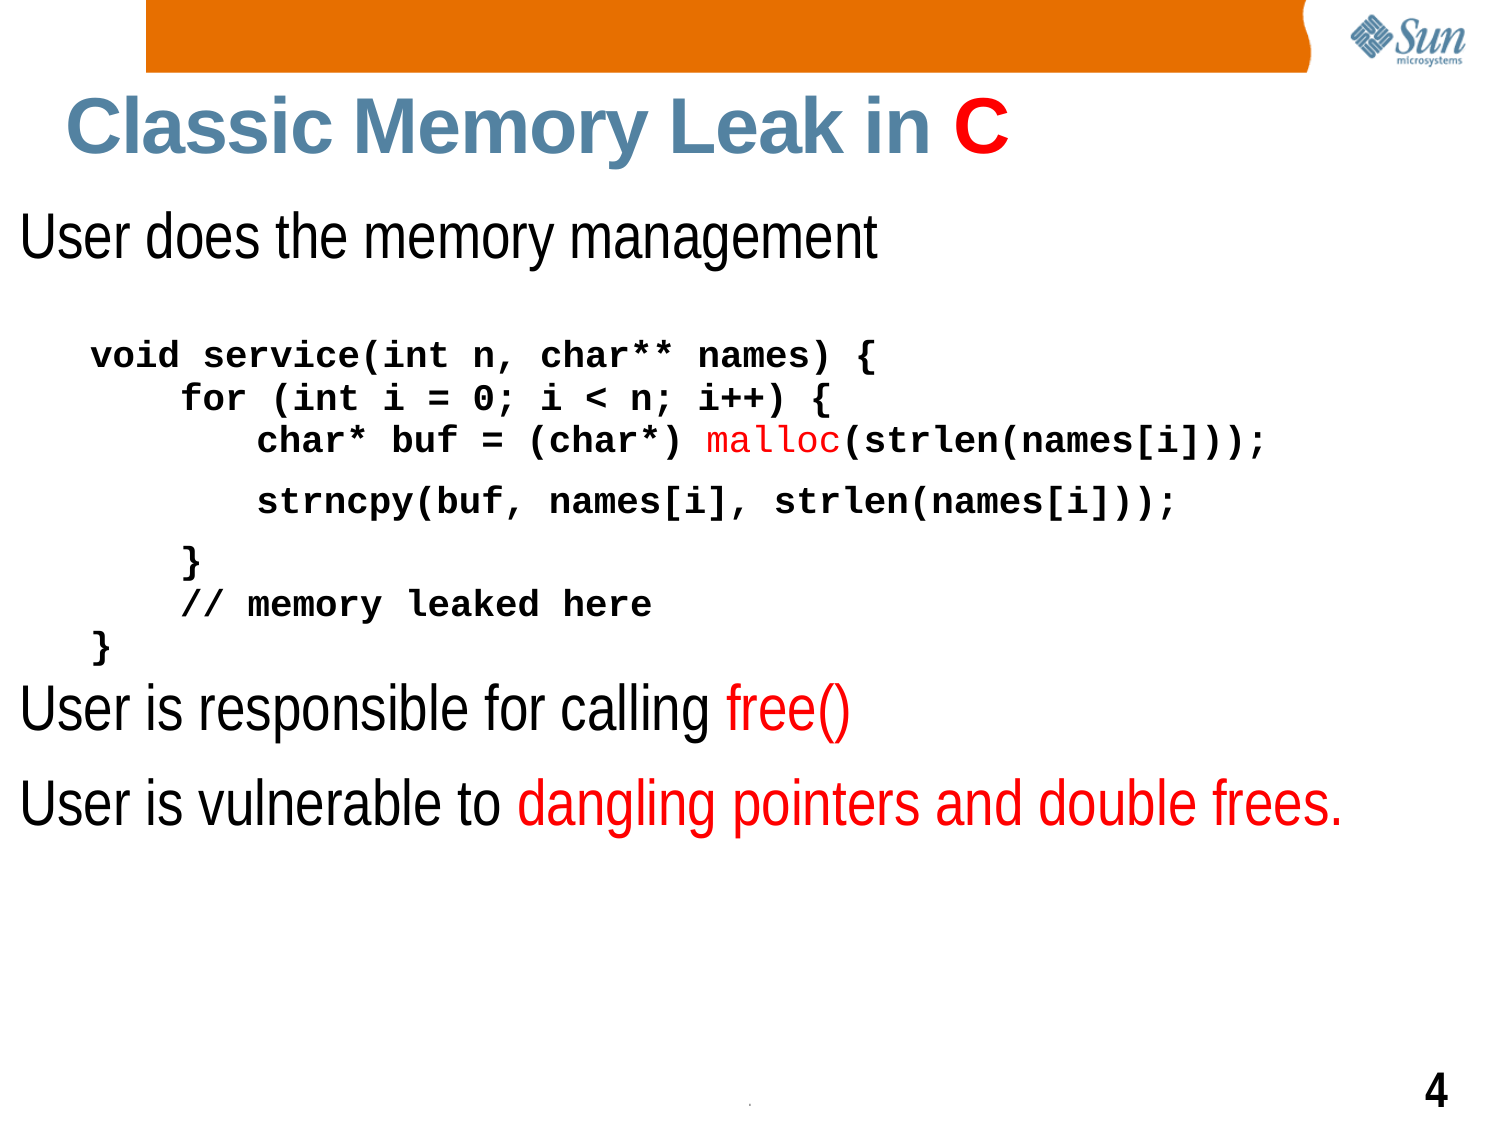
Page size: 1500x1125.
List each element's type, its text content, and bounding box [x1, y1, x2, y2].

list User does the memory management void service(int n, char** names) { for (int i = 0; i < n; i++) { char* buf = (char*) malloc(strlen(names[i])); strncpy(buf, names[i], strlen(names[i])); } // memory leaked here } User is responsible for calling free() User is vulnerable to dangling pointers and double frees. [0, 198, 1500, 893]
title Classic Memory Leak in C [65, 90, 1428, 195]
picture [146, 0, 1500, 75]
